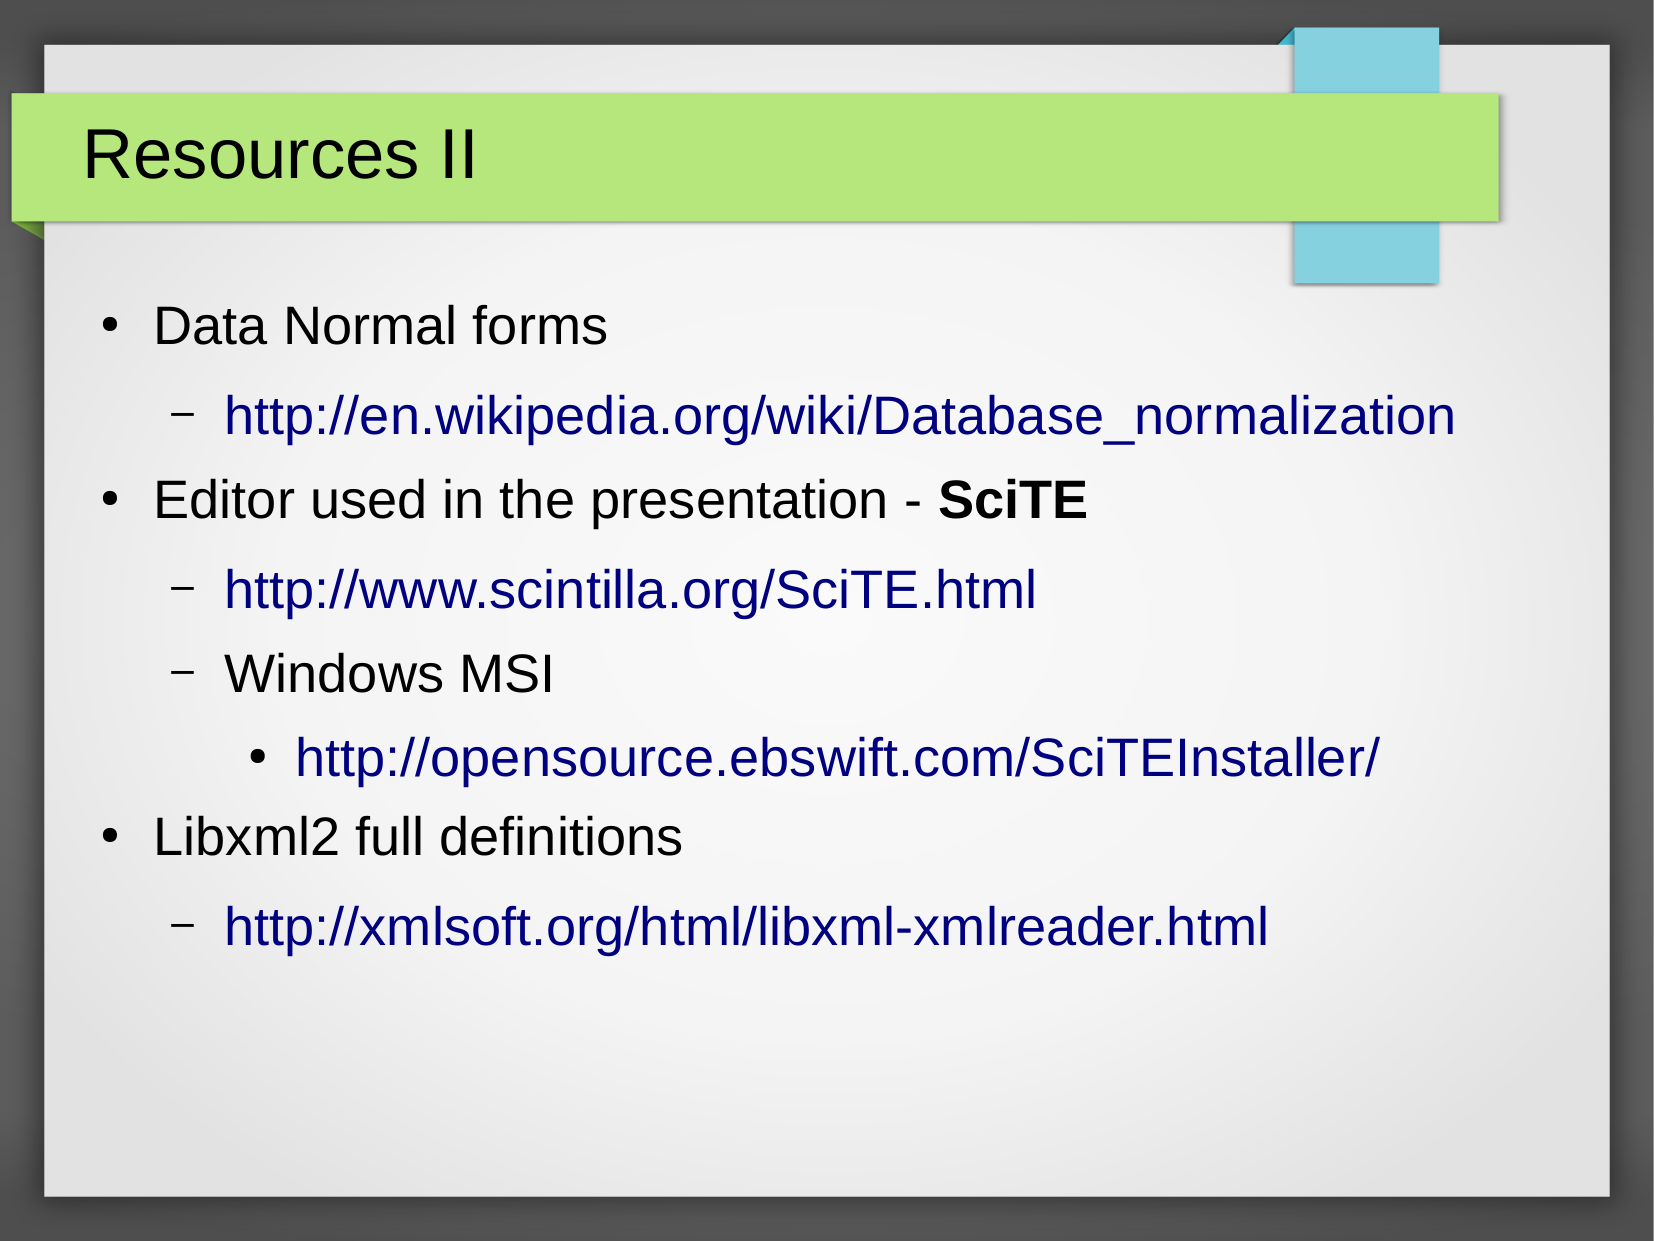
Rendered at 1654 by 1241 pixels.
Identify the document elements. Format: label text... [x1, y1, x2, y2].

title Resources II [82, 94, 1264, 213]
picture [0, 0, 1654, 1241]
list Data Normal forms http://en.wikipedia.org/wiki/Database_normalization Editor used in the presentation - SciTE http://www.scintilla.org/SciTE.html Windows MSI http://opensource.ebswift.com/SciTEInstaller/ Libxml2 full definitions http://xmlsoft.org/html/libxml-xmlreader.html [82, 295, 1571, 1015]
